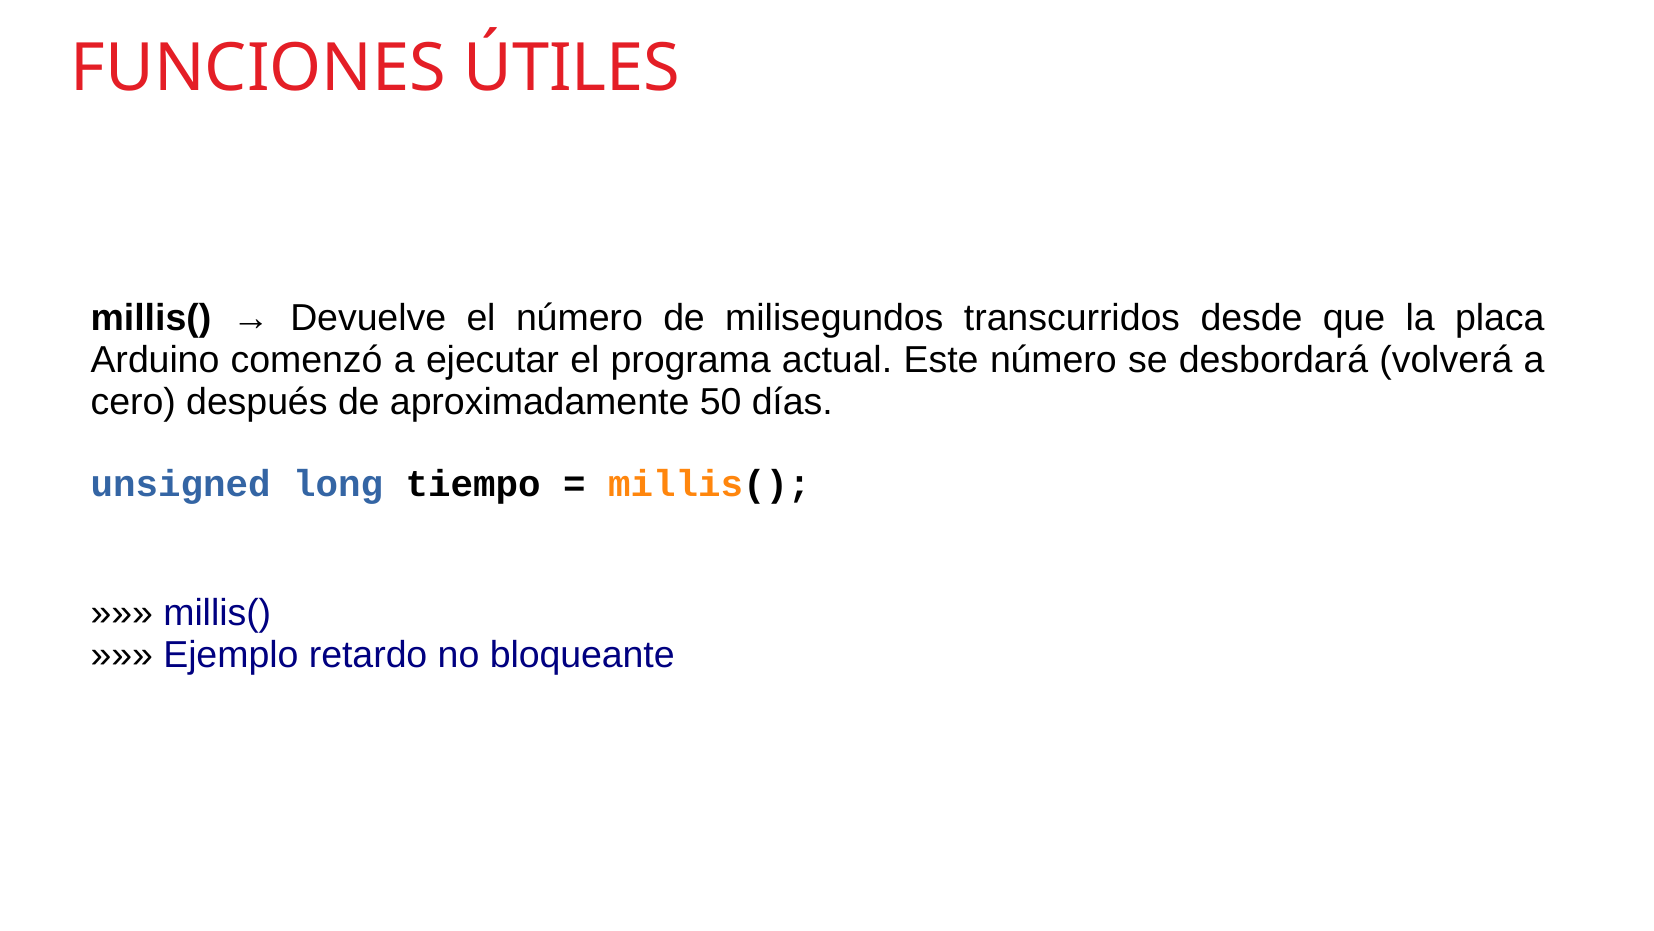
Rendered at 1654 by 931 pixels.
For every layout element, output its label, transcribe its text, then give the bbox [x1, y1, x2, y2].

title FUNCIONES ÚTILES [70, 11, 1347, 118]
text_box millis() → Devuelve el número de milisegundos transcurridos desde que la placa Arduino comenzó a ejecutar el programa actual. Este número se desbordará (volverá a cero) después de aproximadamente 50 días. unsigned long tiempo = millis(); »»» millis() »»» Ejemplo retardo no bloqueante [75, 289, 1578, 683]
